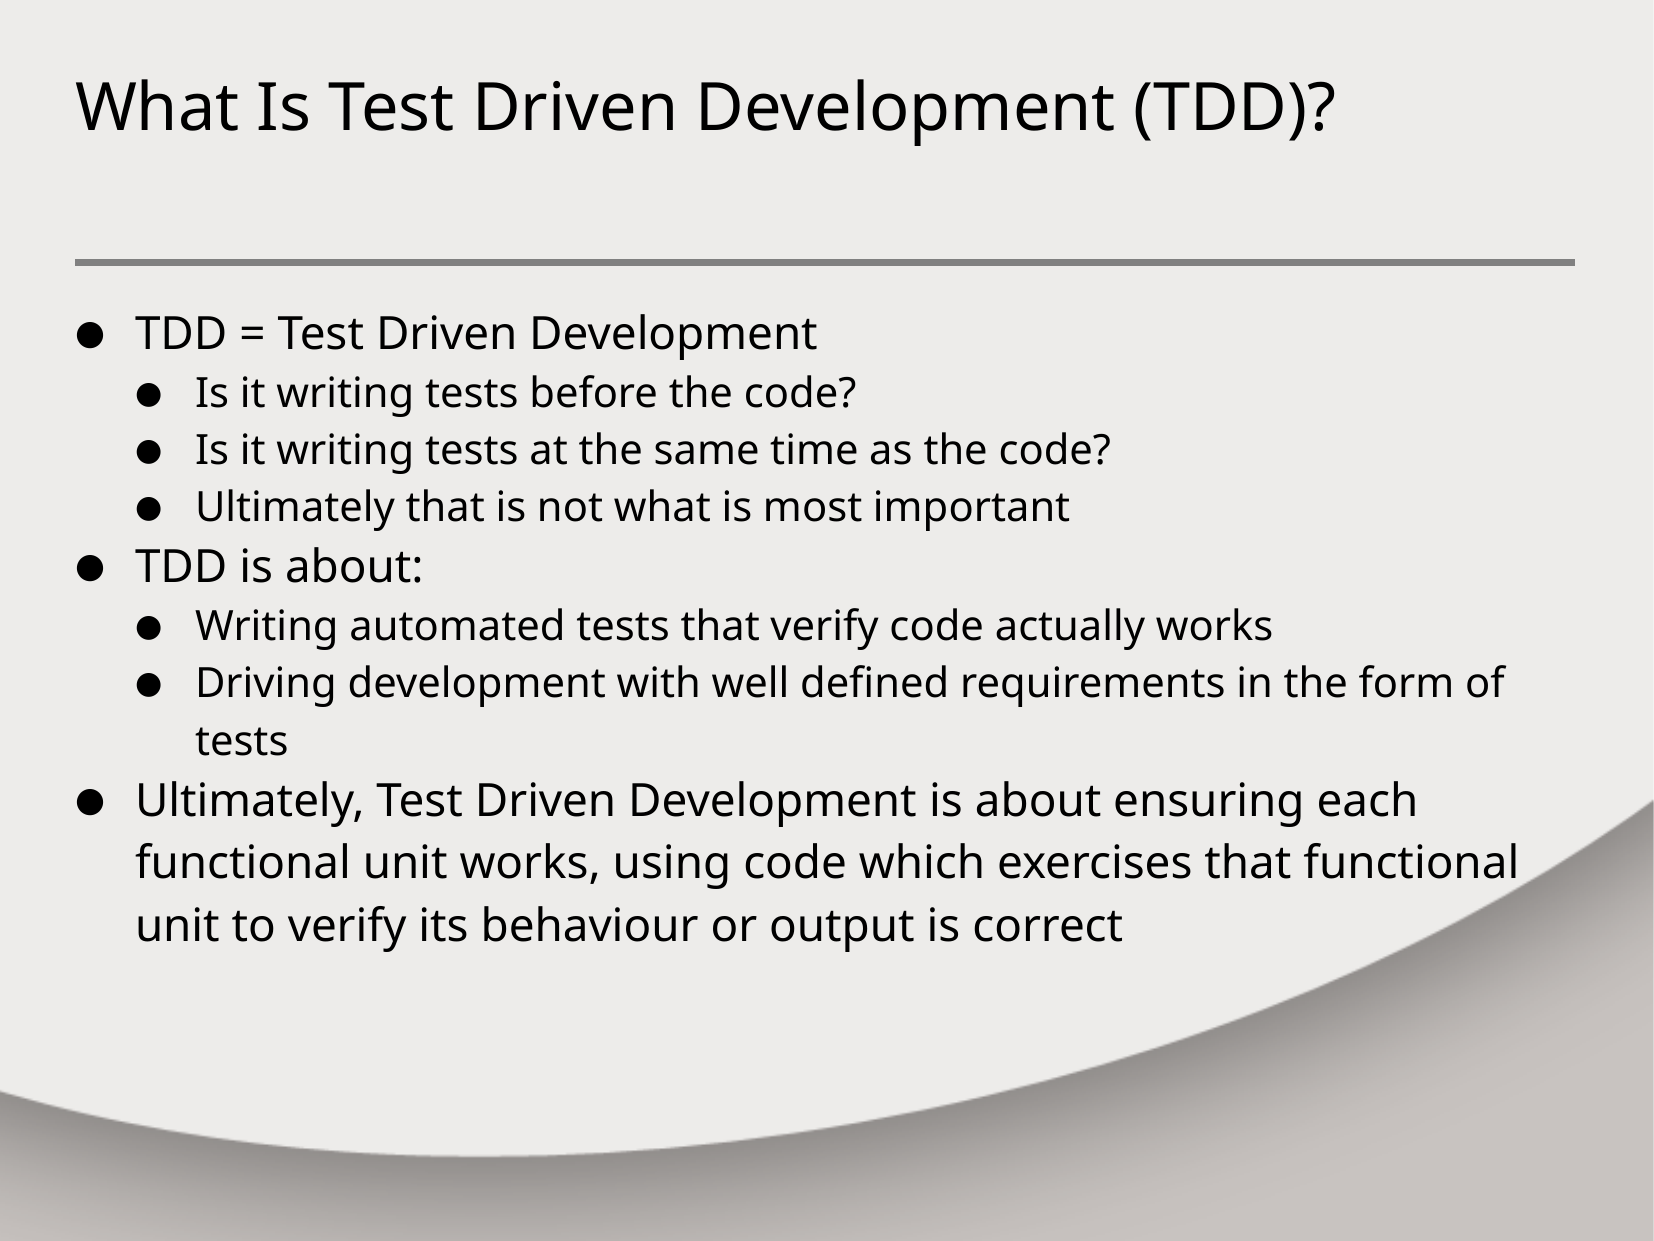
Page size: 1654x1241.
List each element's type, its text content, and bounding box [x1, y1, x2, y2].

picture [0, 0, 1654, 1241]
list TDD = Test Driven Development Is it writing tests before the code? Is it writing tests at the same time as the code? Ultimately that is not what is most important TDD is about: Writing automated tests that verify code actually works Driving development with well defined requirements in the form of tests Ultimately, Test Driven Development is about ensuring each functional unit works, using code which exercises that functional unit to verify its behaviour or output is correct [75, 300, 1576, 1163]
title What Is Test Driven Development (TDD)? [75, 75, 1576, 226]
